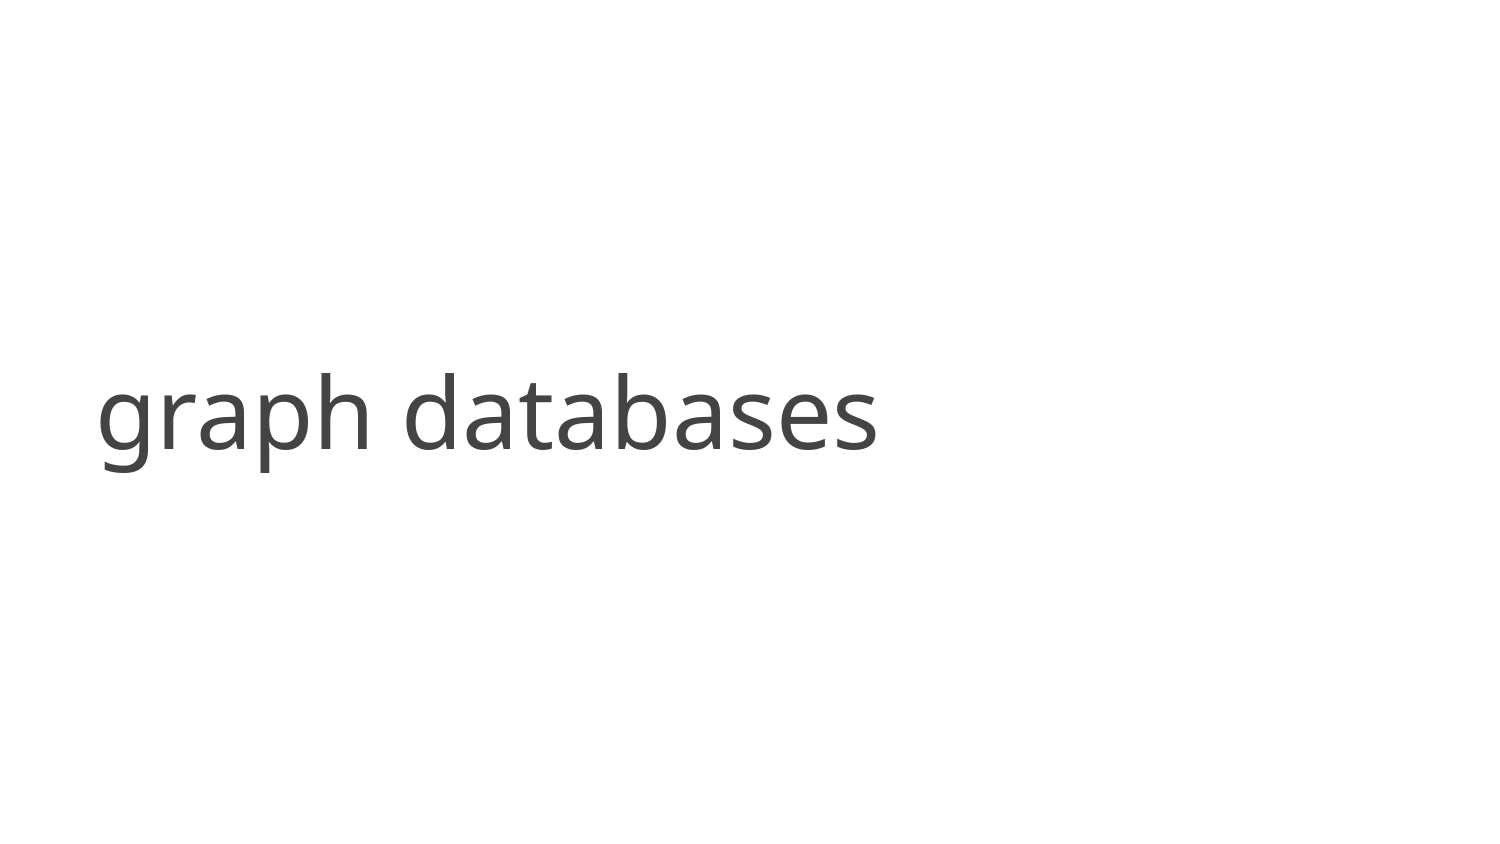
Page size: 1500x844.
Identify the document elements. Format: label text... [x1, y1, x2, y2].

title graph databases [80, 73, 1125, 745]
